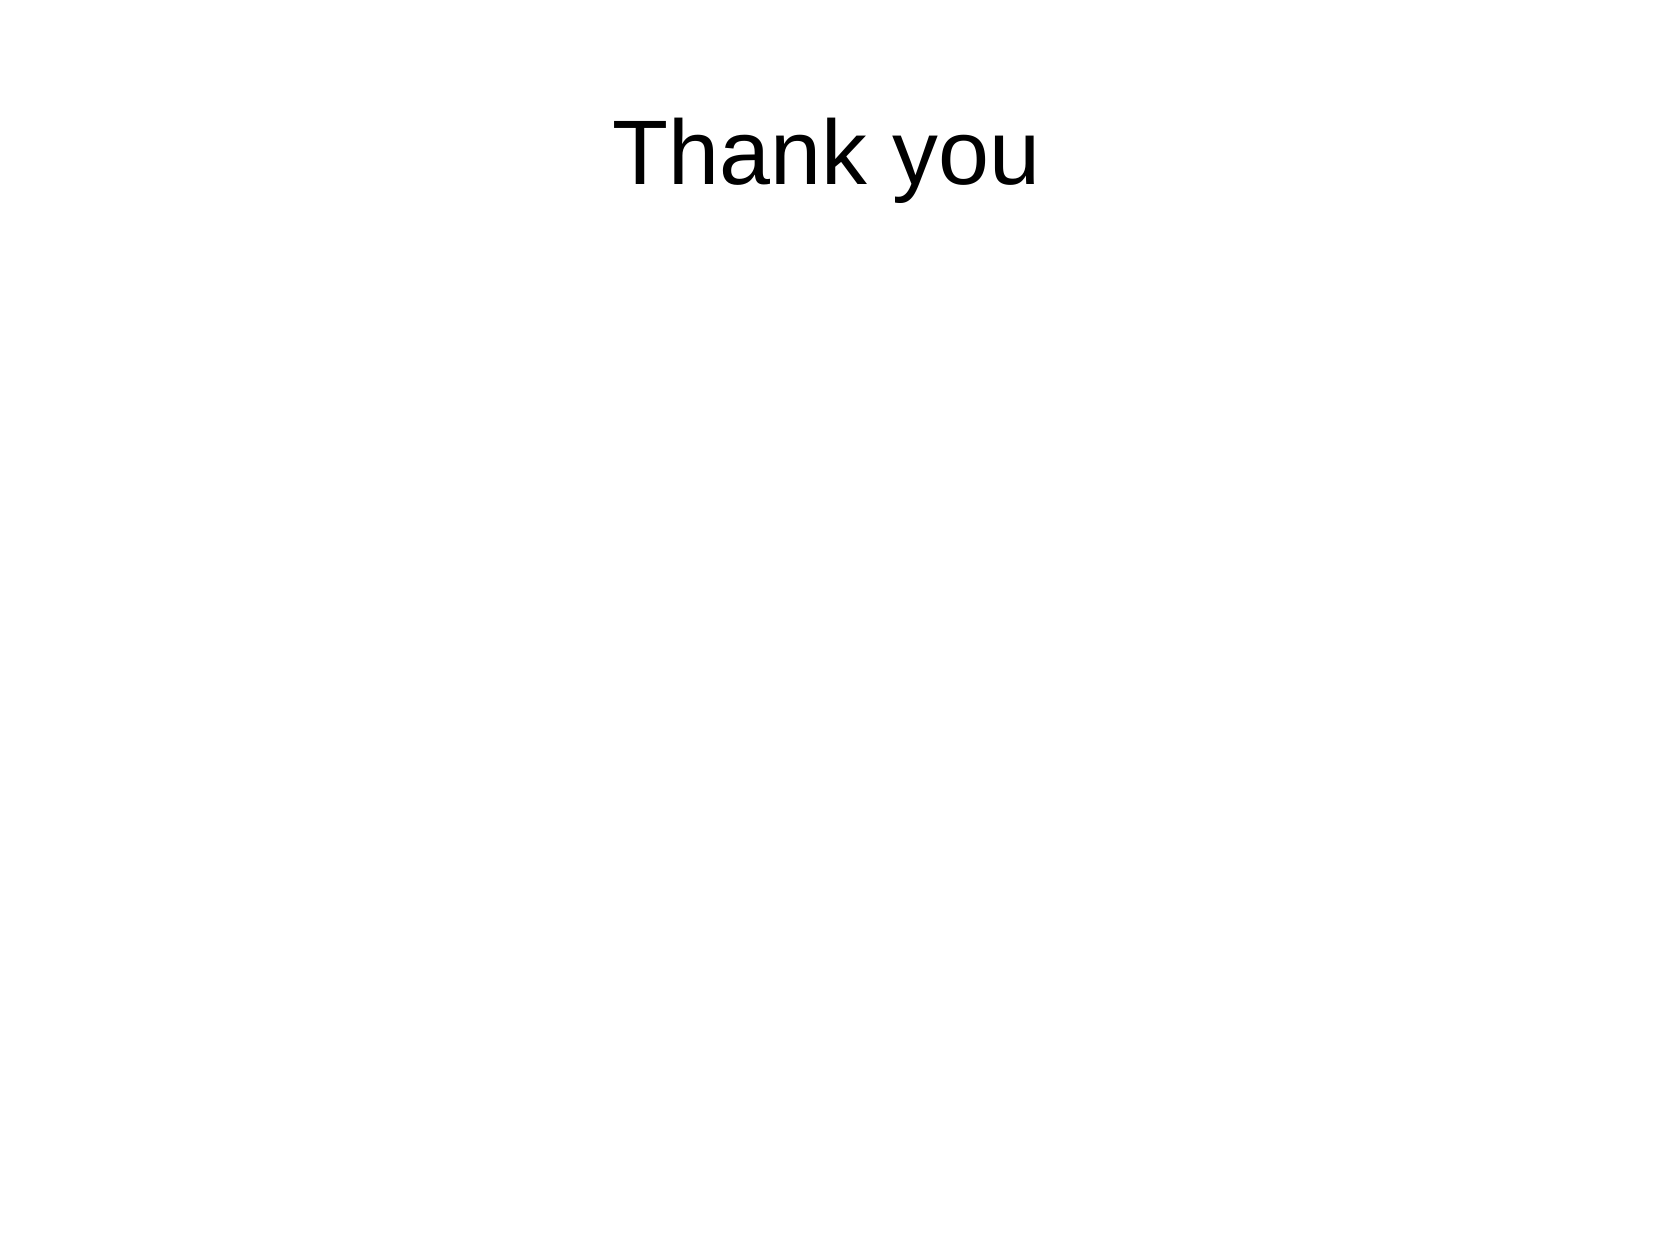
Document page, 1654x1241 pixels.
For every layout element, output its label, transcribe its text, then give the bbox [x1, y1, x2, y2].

title Thank you [82, 49, 1571, 257]
